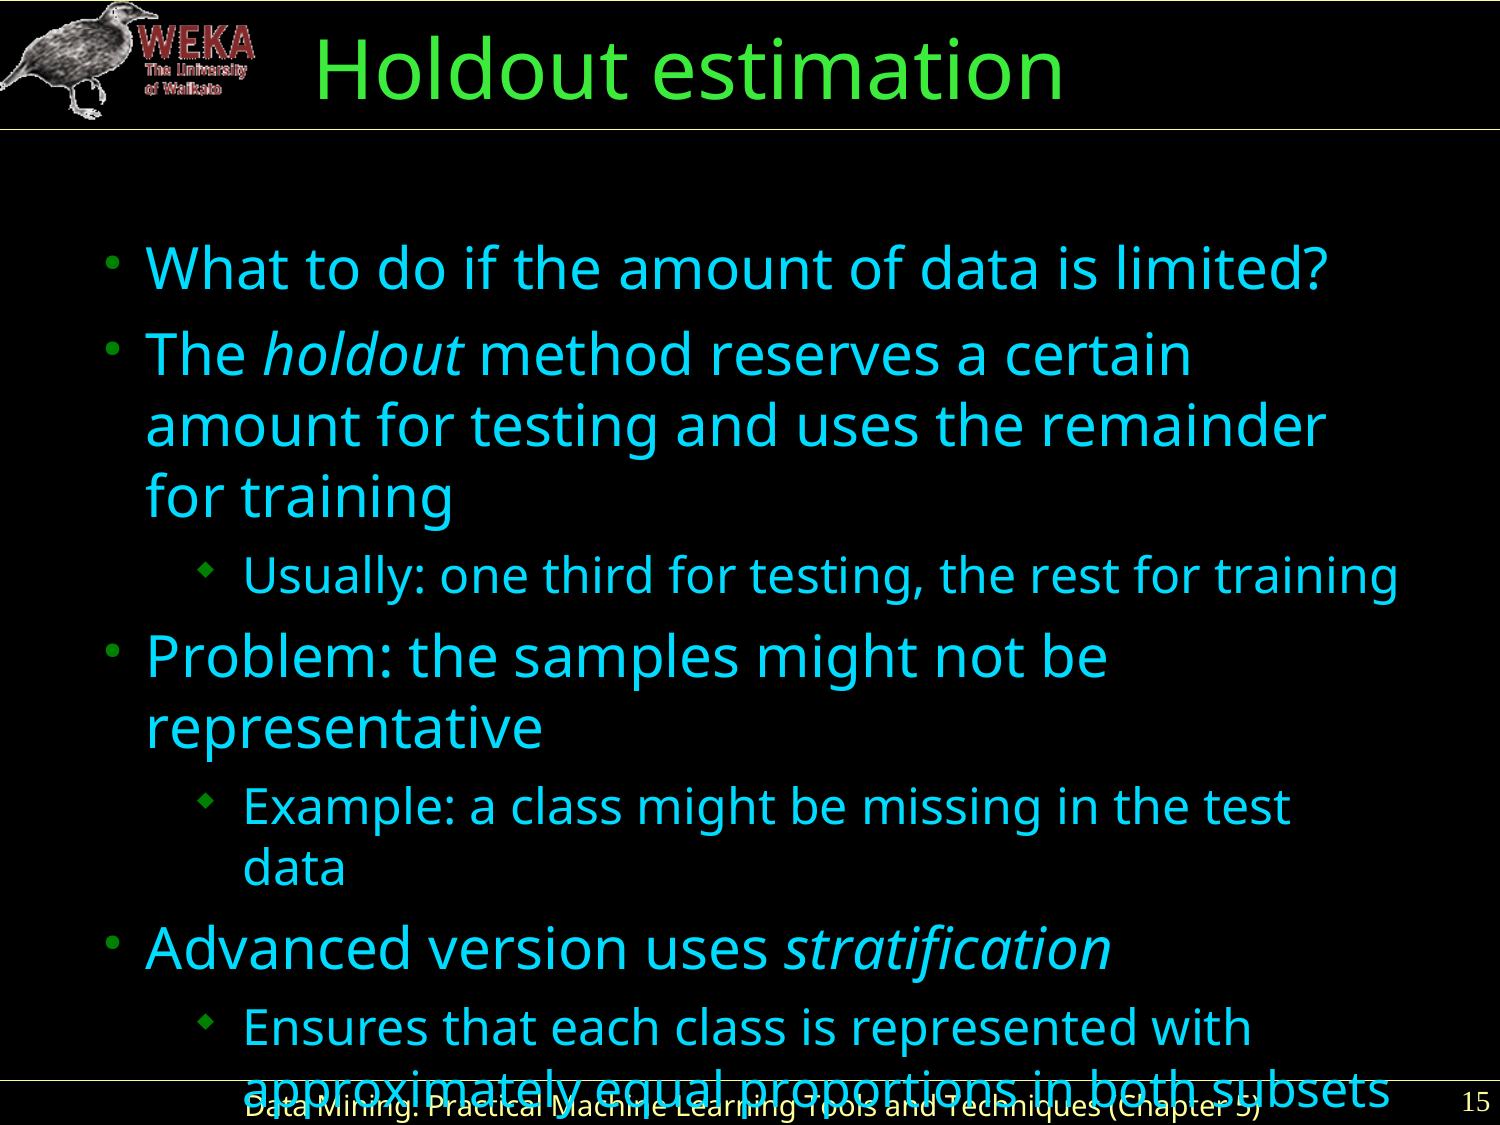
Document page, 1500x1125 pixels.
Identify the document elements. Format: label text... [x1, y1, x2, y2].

picture [0, 1, 266, 129]
text_box What to do if the amount of data is limited? The holdout method reserves a certain amount for testing and uses the remainder for training Usually: one third for testing, the rest for training Problem: the samples might not be representative Example: a class might be missing in the test data Advanced version uses stratification Ensures that each class is represented with approximately equal proportions in both subsets [88, 224, 1426, 920]
title Holdout estimation [297, 0, 1500, 148]
